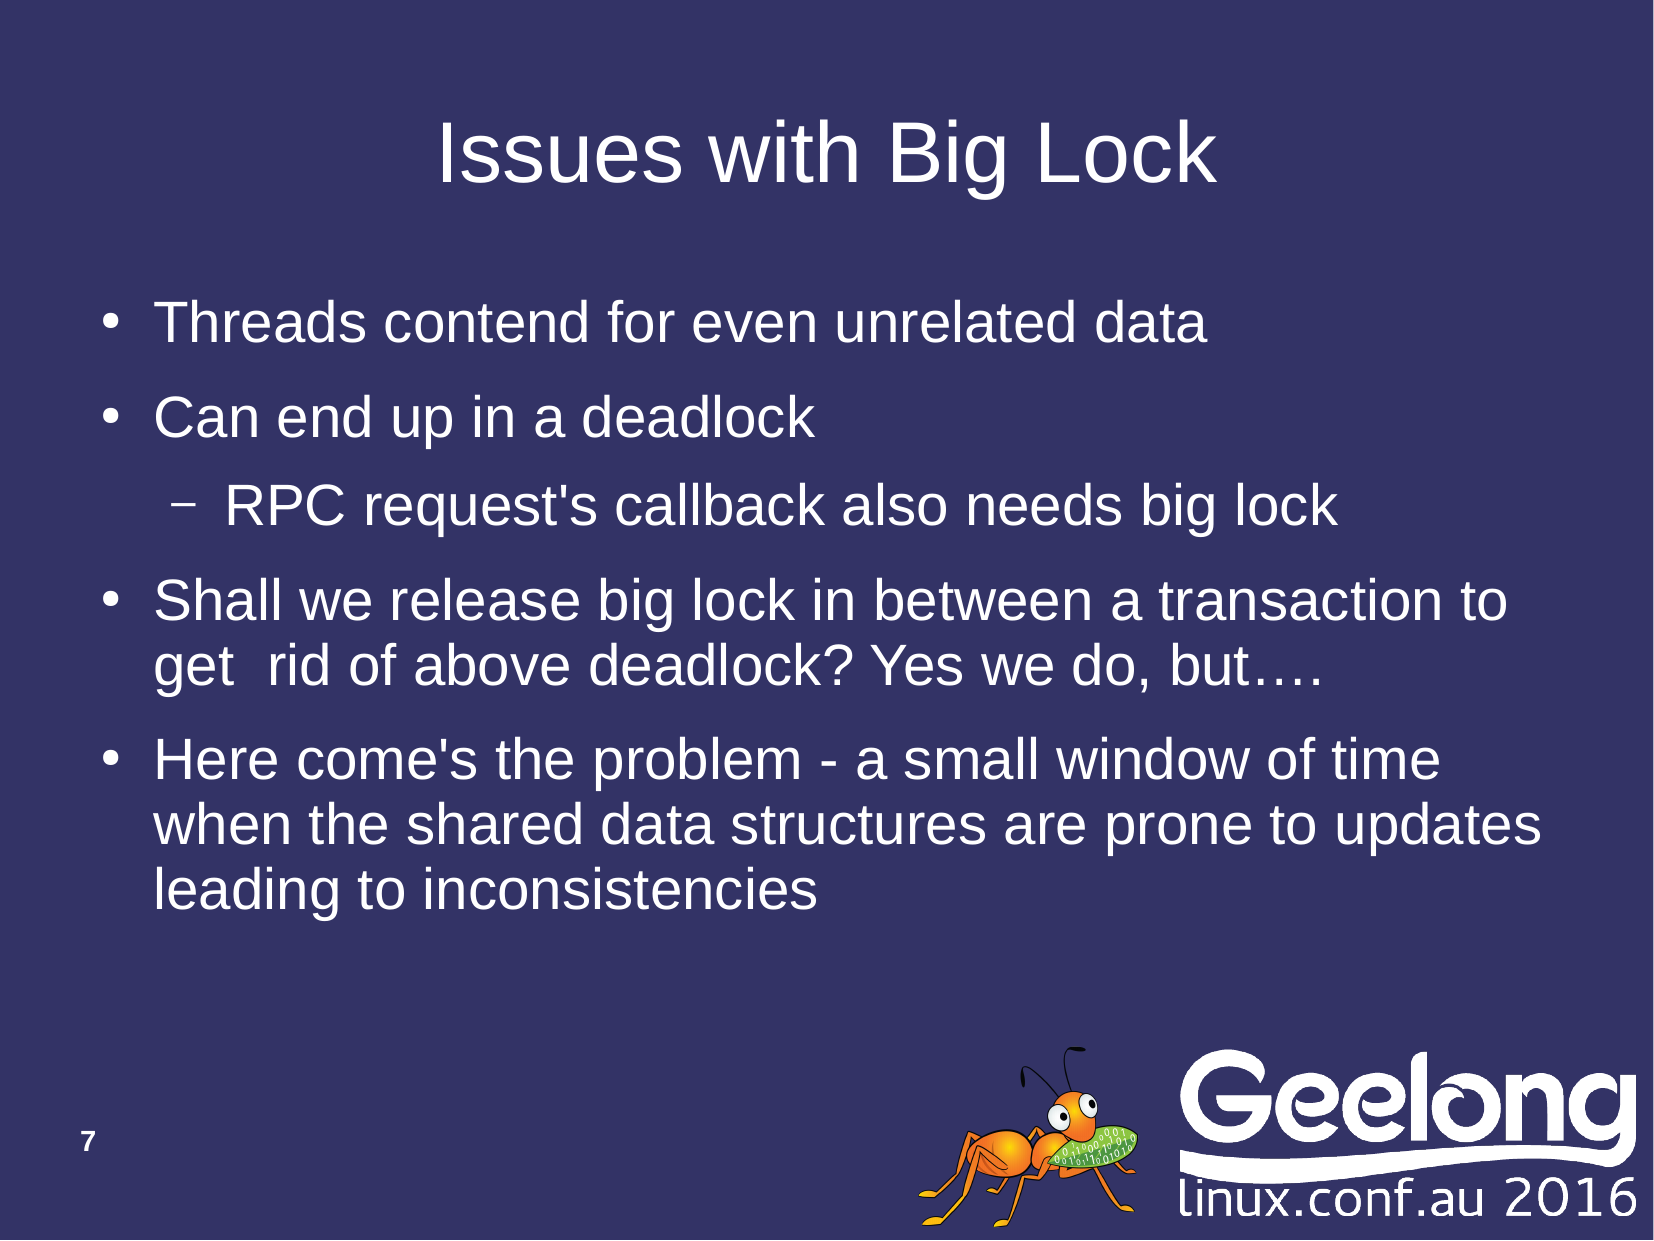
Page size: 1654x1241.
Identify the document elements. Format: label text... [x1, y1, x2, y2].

picture [1180, 1049, 1636, 1216]
title Issues with Big Lock [82, 49, 1571, 257]
picture [915, 1044, 1141, 1231]
list Threads contend for even unrelated data Can end up in a deadlock RPC request's callback also needs big lock Shall we release big lock in between a transaction to get rid of above deadlock? Yes we do, but…. Here come's the problem - a small window of time when the shared data structures are prone to updates leading to inconsistencies [82, 290, 1571, 1010]
